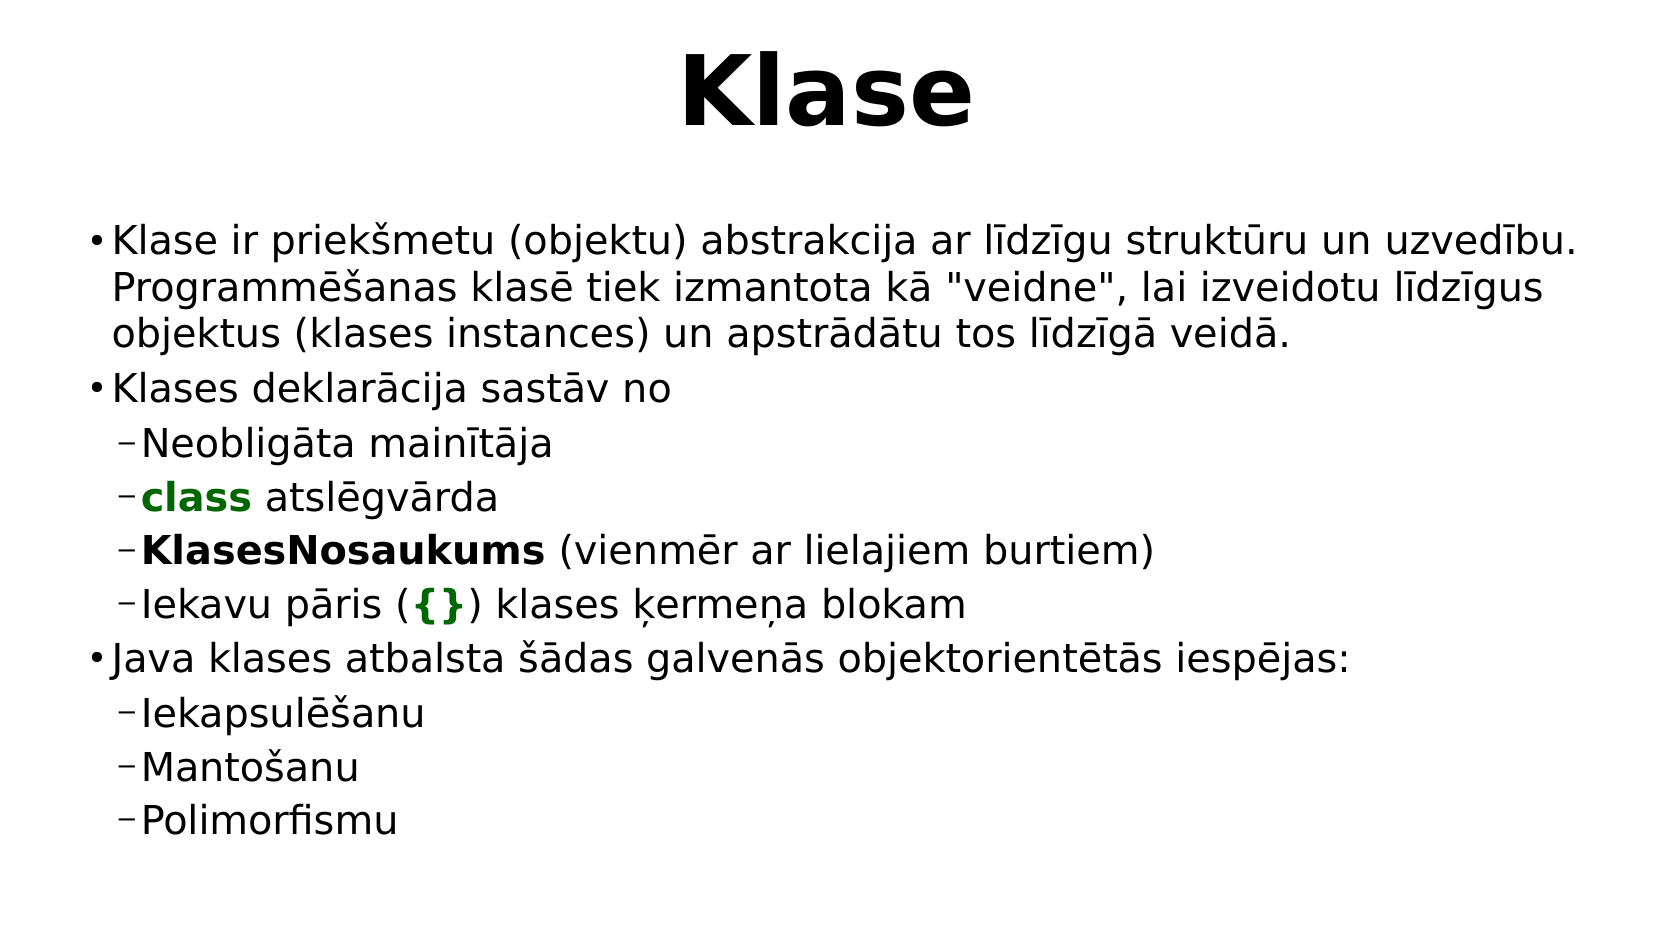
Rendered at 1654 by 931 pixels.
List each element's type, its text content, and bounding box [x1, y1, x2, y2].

list Klase ir priekšmetu (objektu) abstrakcija ar līdzīgu struktūru un uzvedību. Programmēšanas klasē tiek izmantota kā "veidne", lai izveidotu līdzīgus objektus (klases instances) un apstrādātu tos līdzīgā veidā. Klases deklarācija sastāv no Neobligāta mainītāja class atslēgvārda KlasesNosaukums (vienmēr ar lielajiem burtiem) Iekavu pāris ({}) klases ķermeņa blokam Java klases atbalsta šādas galvenās objektorientētās iespējas: Iekapsulēšanu Mantošanu Polimorfismu [82, 217, 1607, 886]
title Klase [82, 35, 1571, 149]
